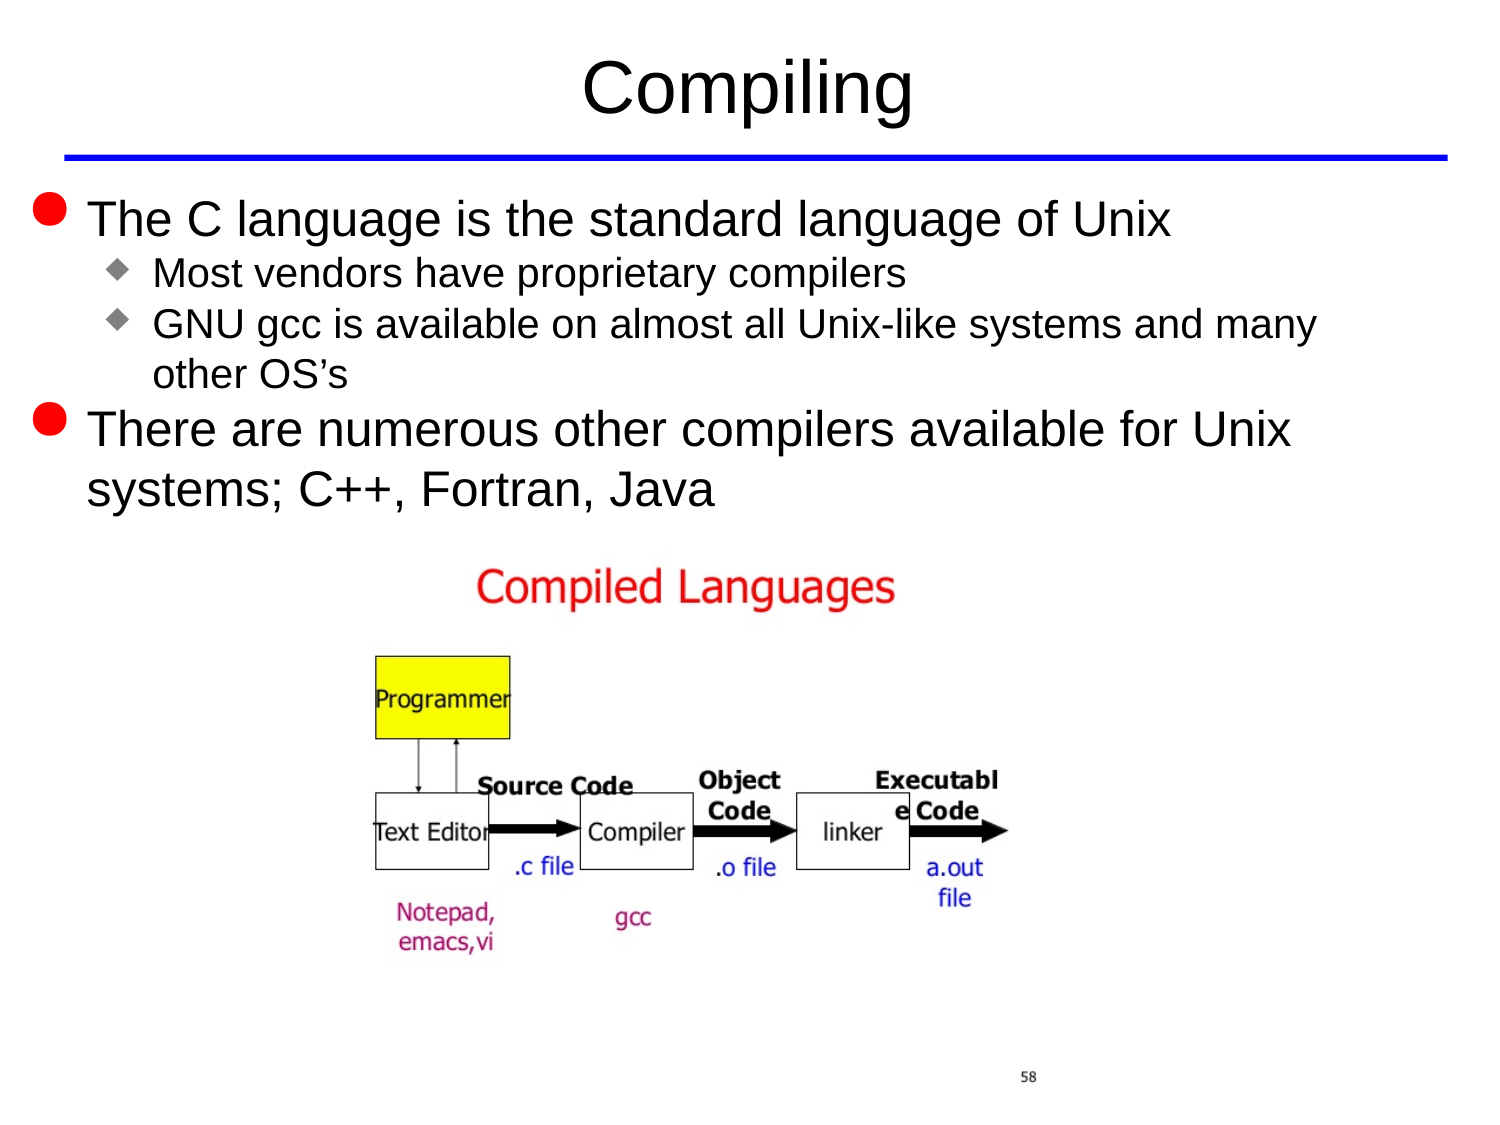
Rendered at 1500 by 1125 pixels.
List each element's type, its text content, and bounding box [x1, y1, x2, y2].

title Compiling [115, 21, 1382, 147]
picture [313, 552, 1063, 1095]
list The C language is the standard language of Unix Most vendors have proprietary compilers GNU gcc is available on almost all Unix-like systems and many other OS’s There are numerous other compilers available for Unix systems; C++, Fortran, Java [15, 179, 1349, 552]
